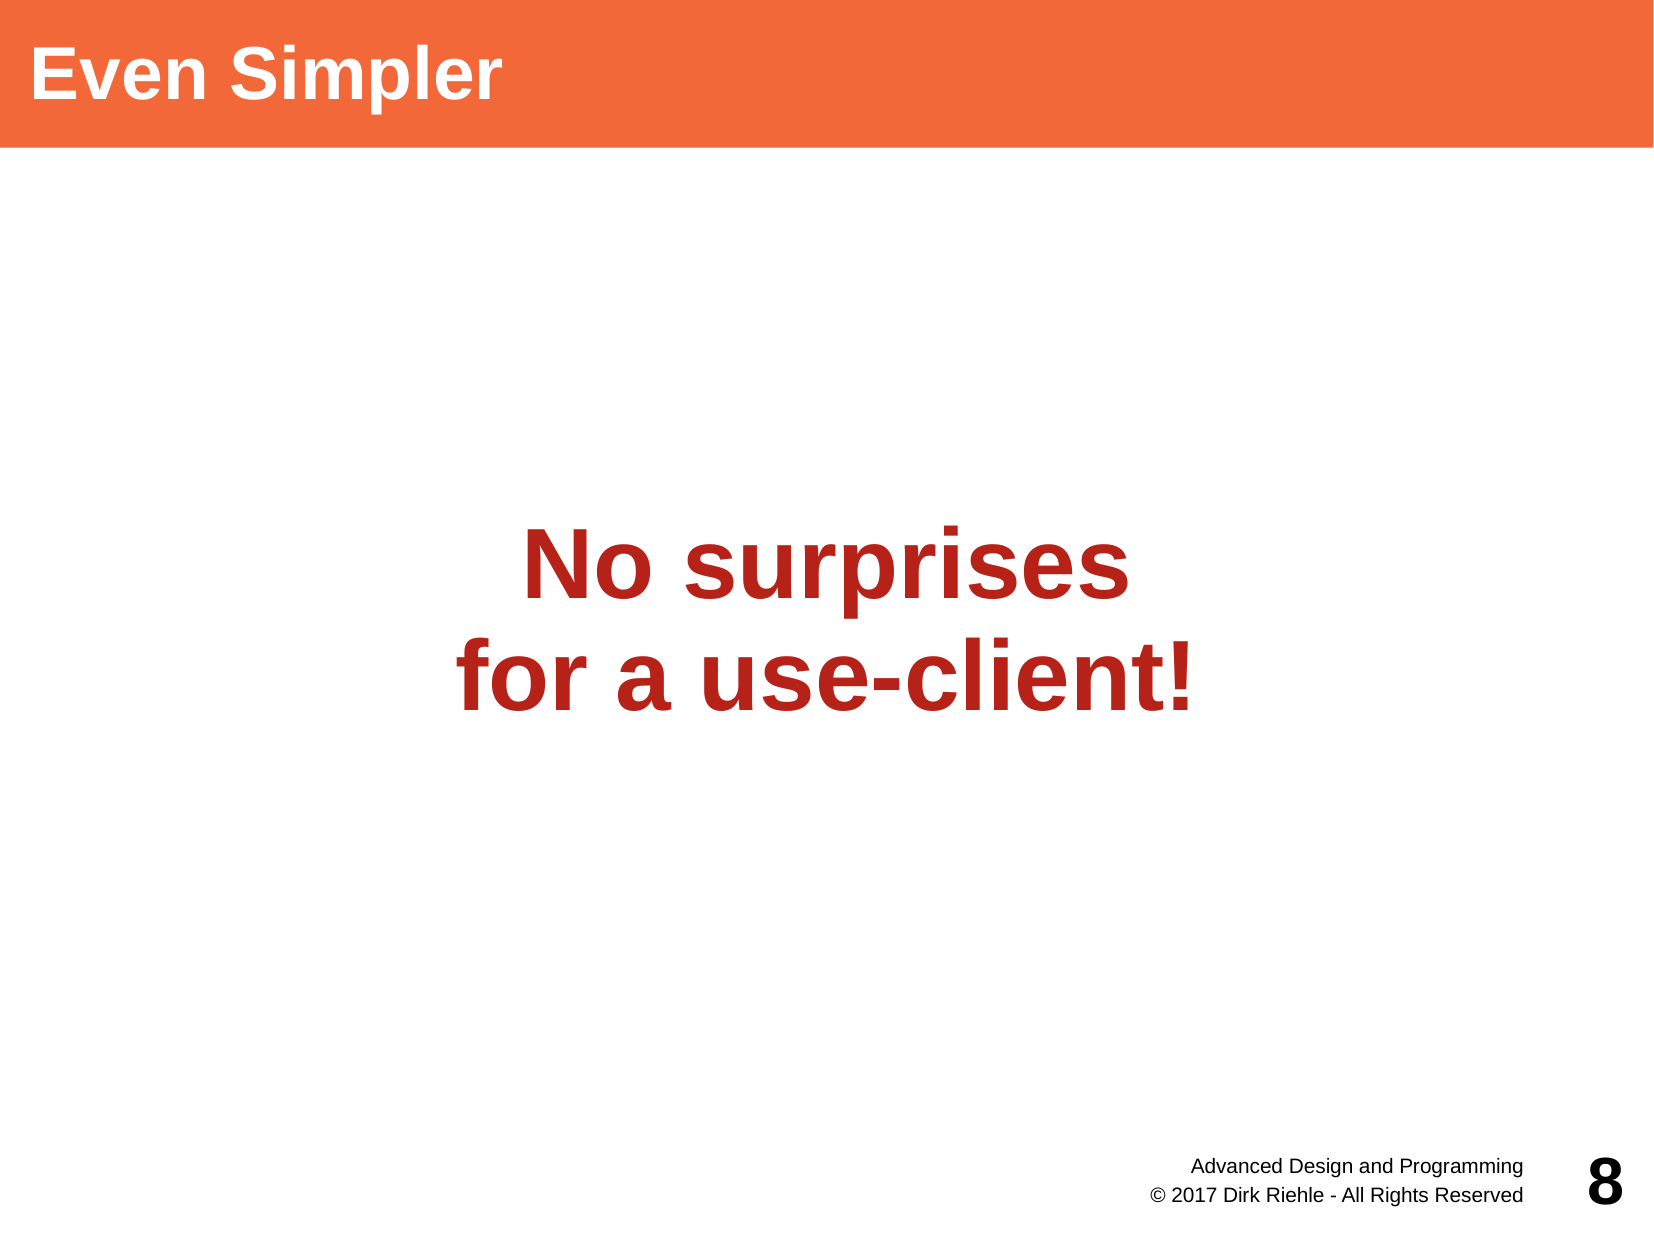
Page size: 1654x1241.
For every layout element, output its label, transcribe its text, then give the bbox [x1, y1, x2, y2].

subtitle No surprises for a use-client! [29, 177, 1625, 1063]
title Even Simpler [0, 0, 1654, 148]
